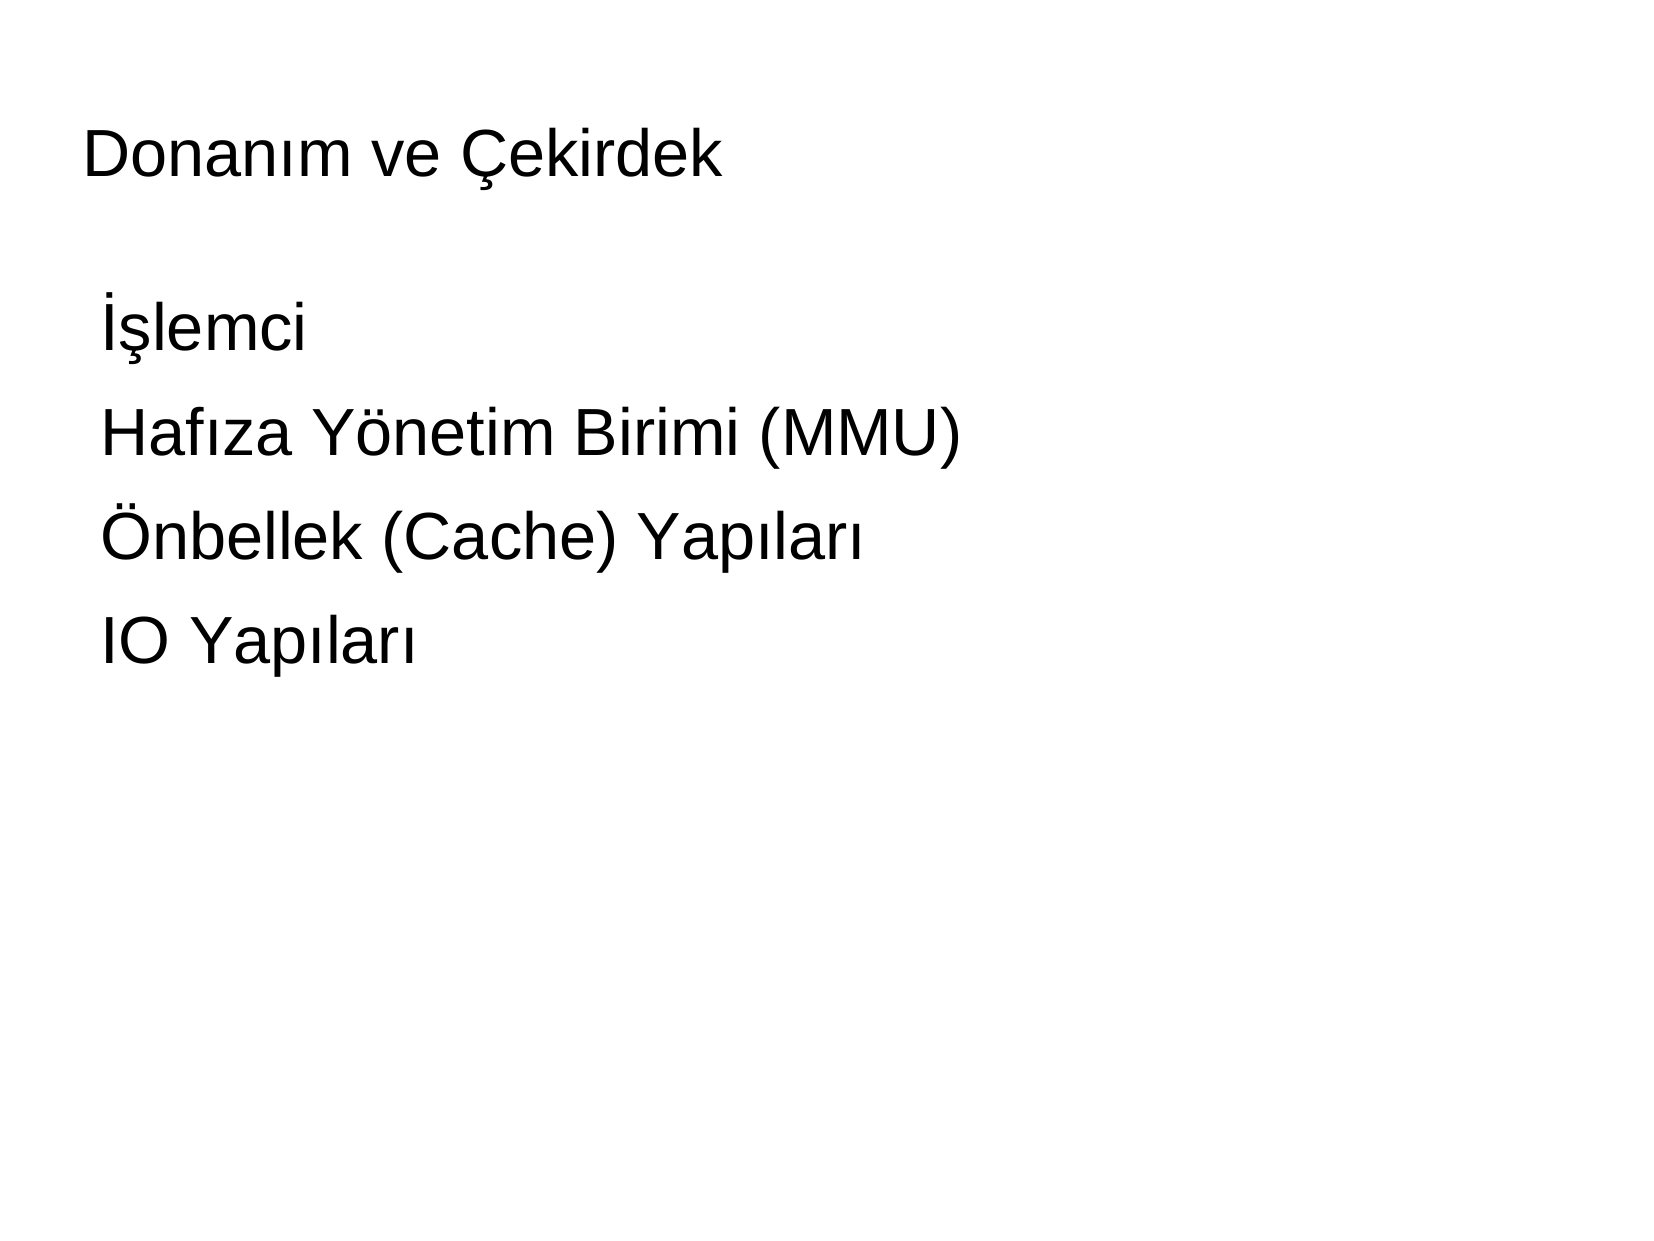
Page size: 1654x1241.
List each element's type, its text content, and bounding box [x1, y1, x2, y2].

title Donanım ve Çekirdek [82, 49, 1571, 257]
list İşlemci Hafıza Yönetim Birimi (MMU) Önbellek (Cache) Yapıları IO Yapıları [82, 290, 1571, 1109]
